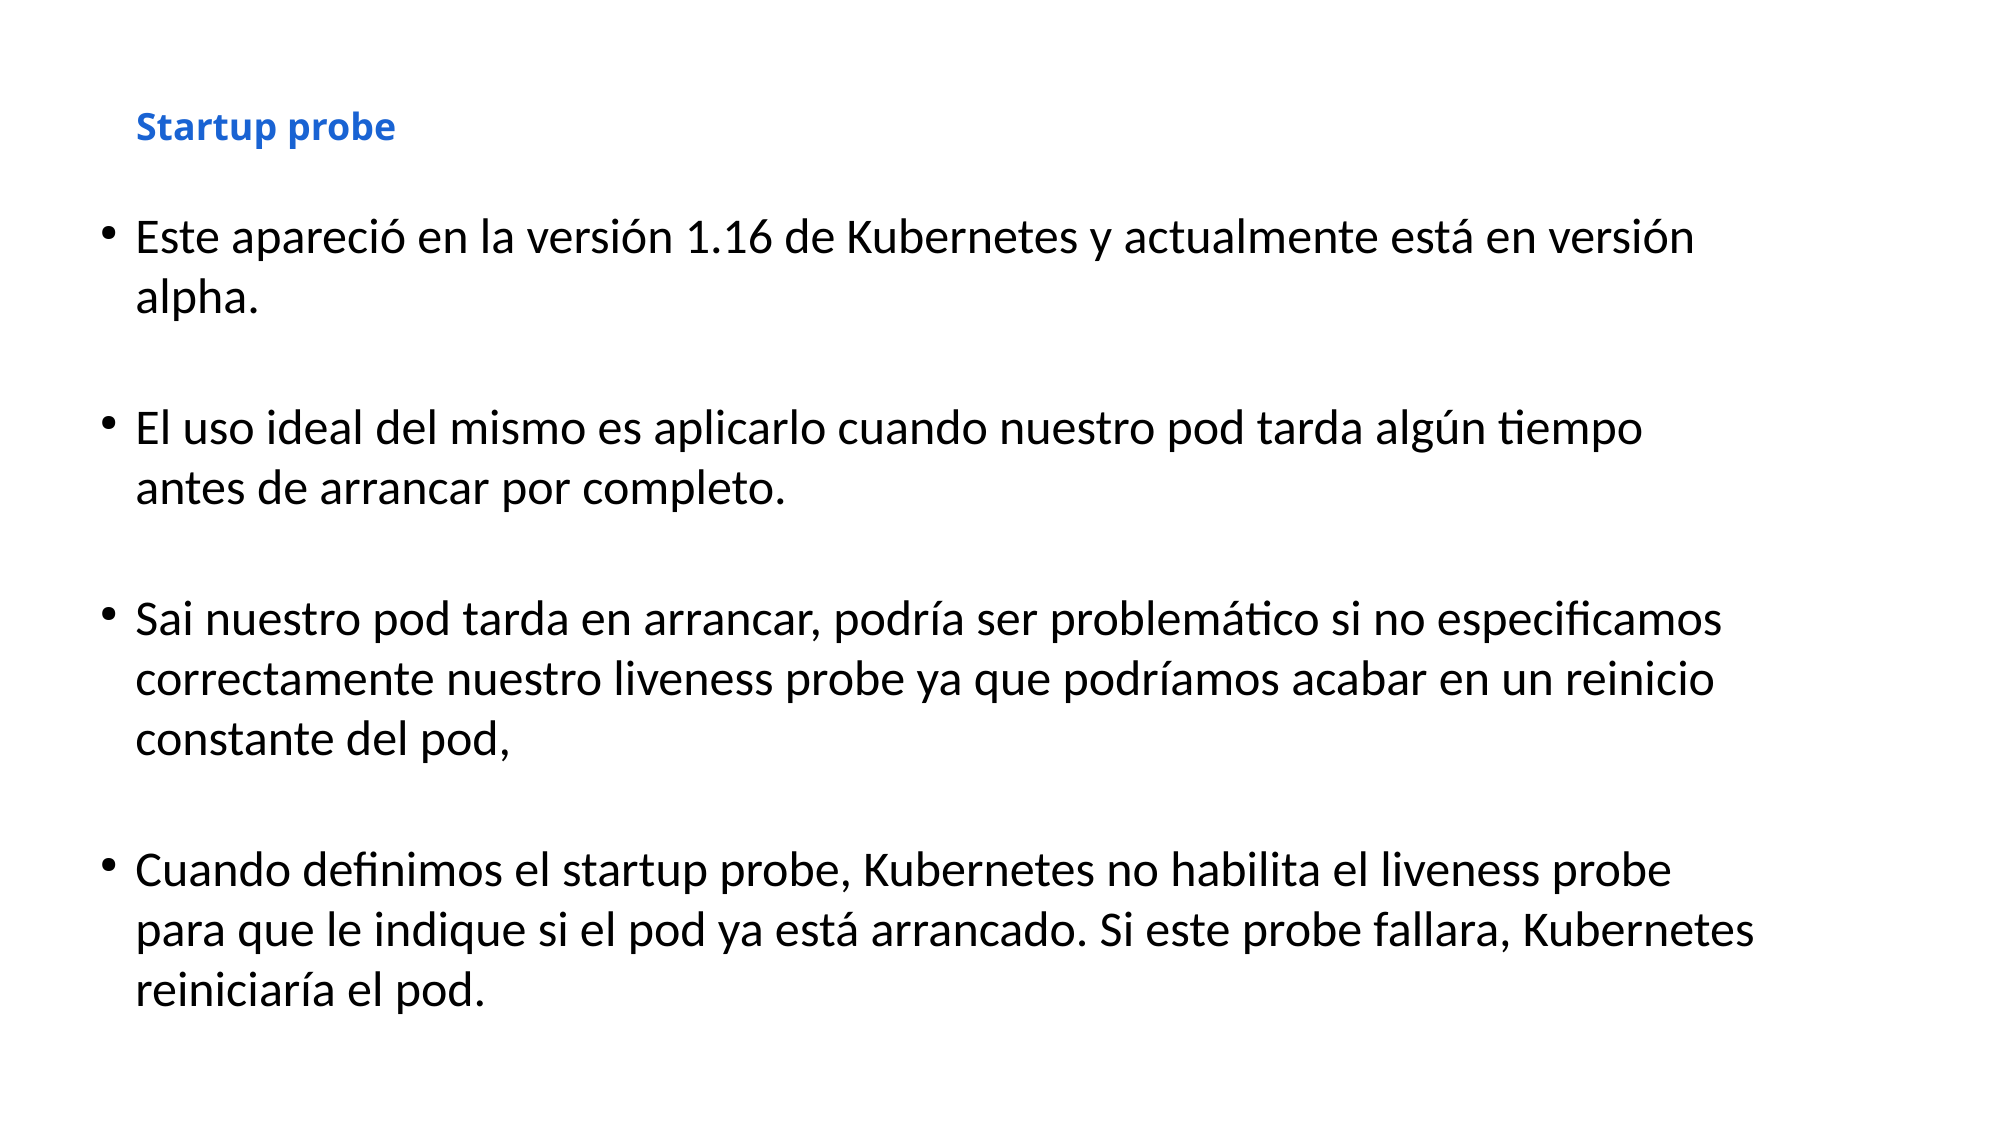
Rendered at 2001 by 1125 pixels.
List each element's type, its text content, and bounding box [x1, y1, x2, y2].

text_box Este apareció en la versión 1.16 de Kubernetes y actualmente está en versión alpha. El uso ideal del mismo es aplicarlo cuando nuestro pod tarda algún tiempo antes de arrancar por completo. Sai nuestro pod tarda en arrancar, podría ser problemático si no especificamos correctamente nuestro liveness probe ya que podríamos acabar en un reinicio constante del pod, Cuando definimos el startup probe, Kubernetes no habilita el liveness probe para que le indique si el pod ya está arrancado. Si este probe fallara, Kubernetes reiniciaría el pod. [85, 188, 1772, 1018]
text_box Startup probe [135, 100, 397, 152]
